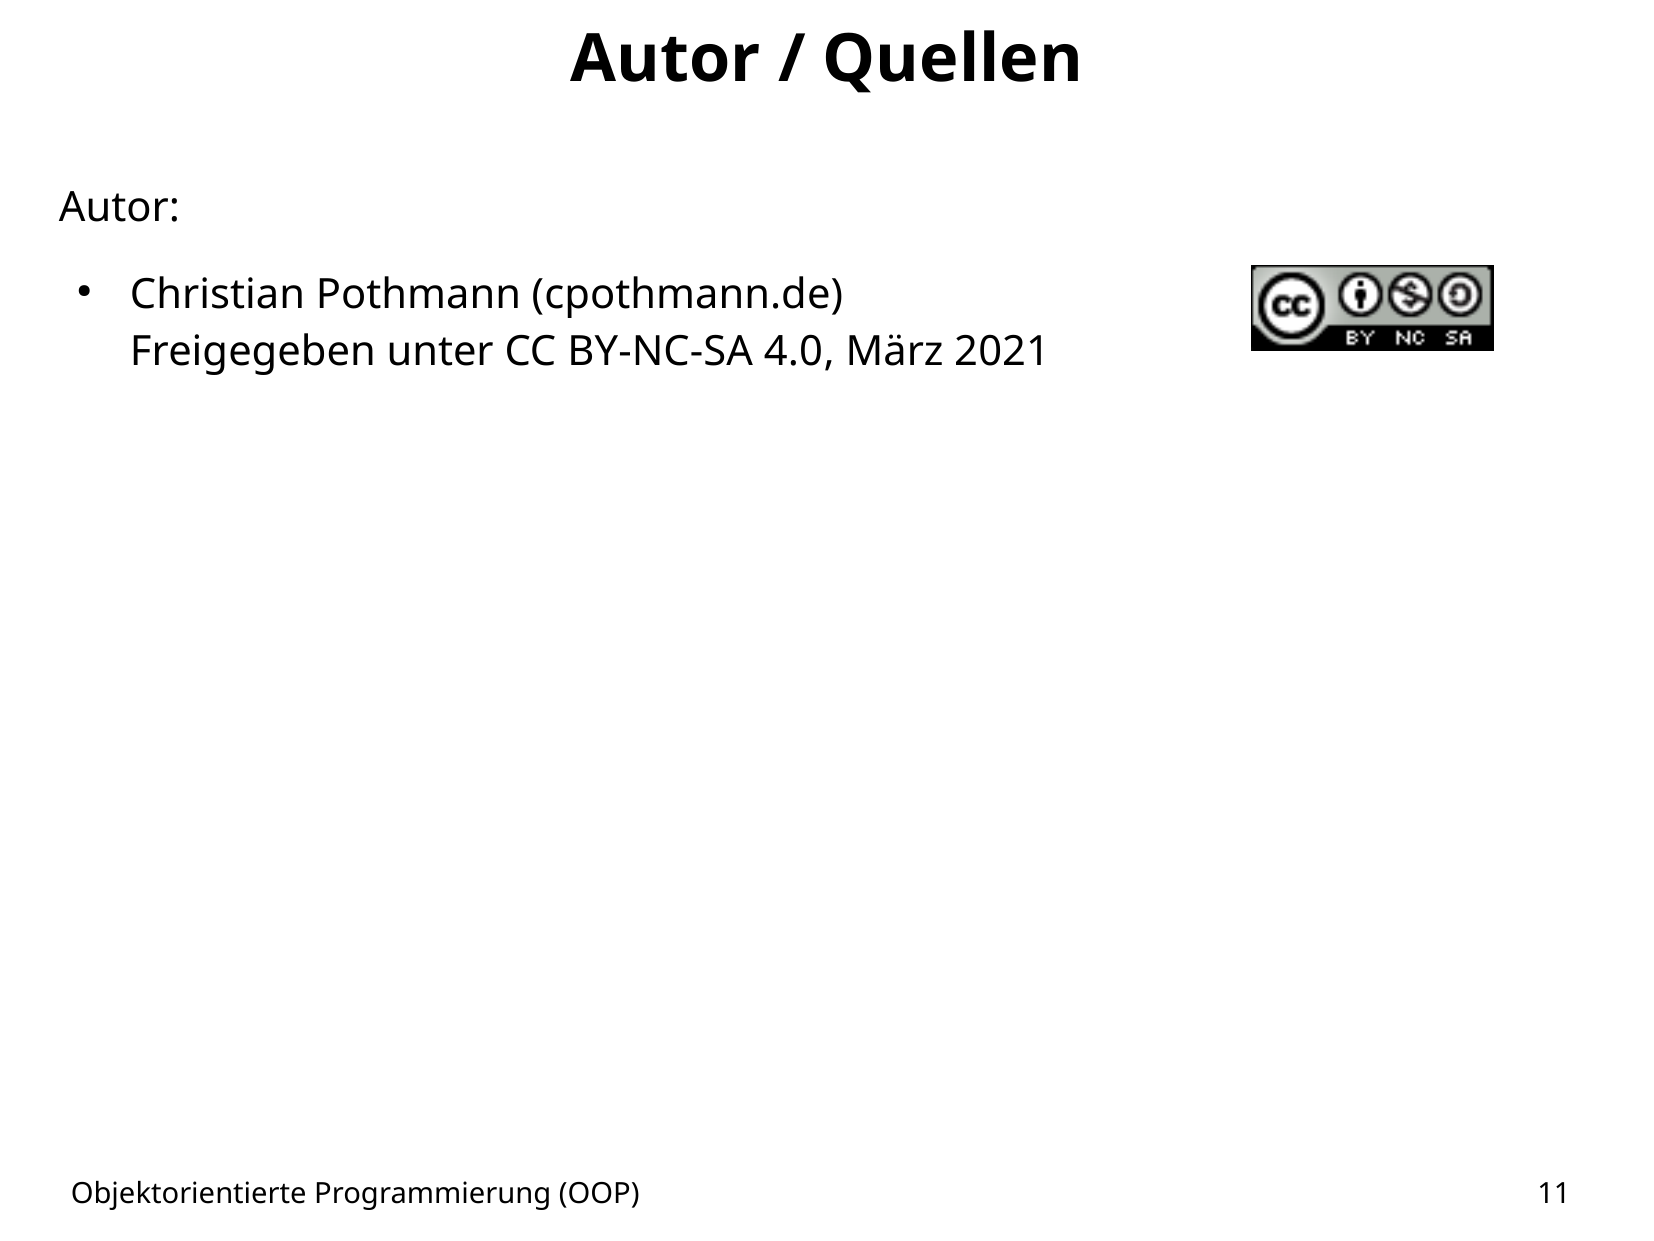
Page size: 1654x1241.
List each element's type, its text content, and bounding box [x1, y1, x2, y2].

title Autor / Quellen [0, 5, 1654, 107]
picture [1251, 265, 1494, 351]
list Autor: Christian Pothmann (cpothmann.de) Freigegeben unter CC BY-NC-SA 4.0, März 2021 [59, 177, 1583, 1146]
